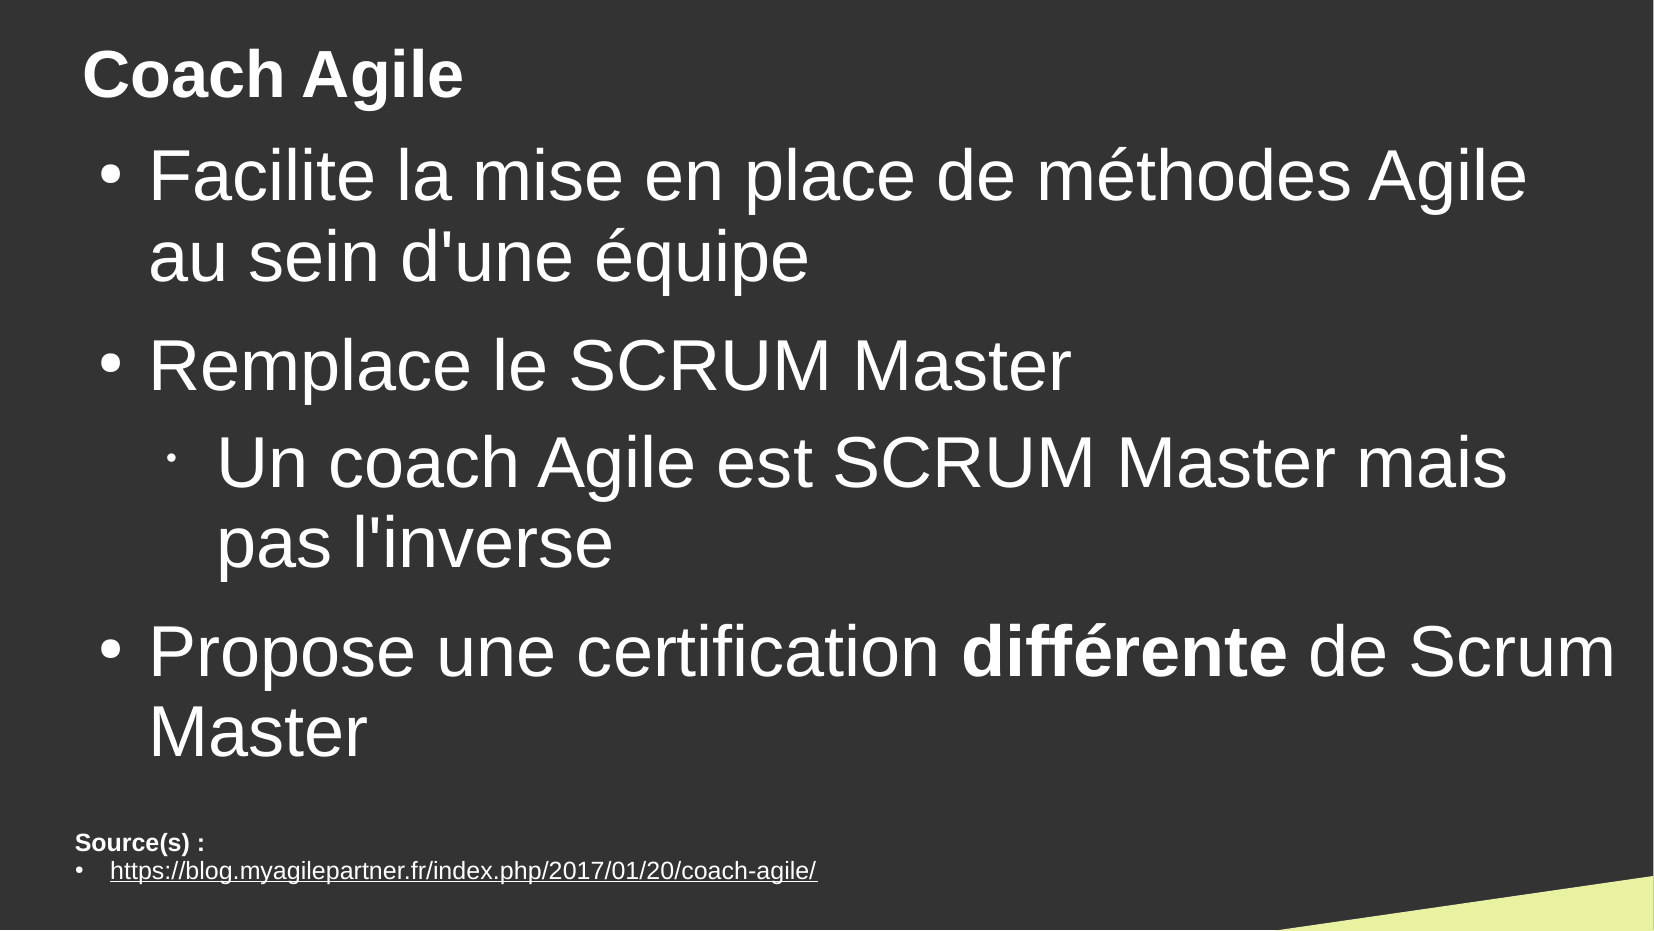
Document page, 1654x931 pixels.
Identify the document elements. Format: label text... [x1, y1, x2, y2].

title Coach Agile [82, 37, 1571, 122]
text_box Source(s) : https://blog.myagilepartner.fr/index.php/2017/01/20/coach-agile/ [60, 821, 1546, 921]
list Facilite la mise en place de méthodes Agile au sein d'une équipe Remplace le SCRUM Master Un coach Agile est SCRUM Master mais pas l'inverse Propose une certification différente de Scrum Master [80, 135, 1620, 777]
text_box [1271, 875, 1654, 931]
